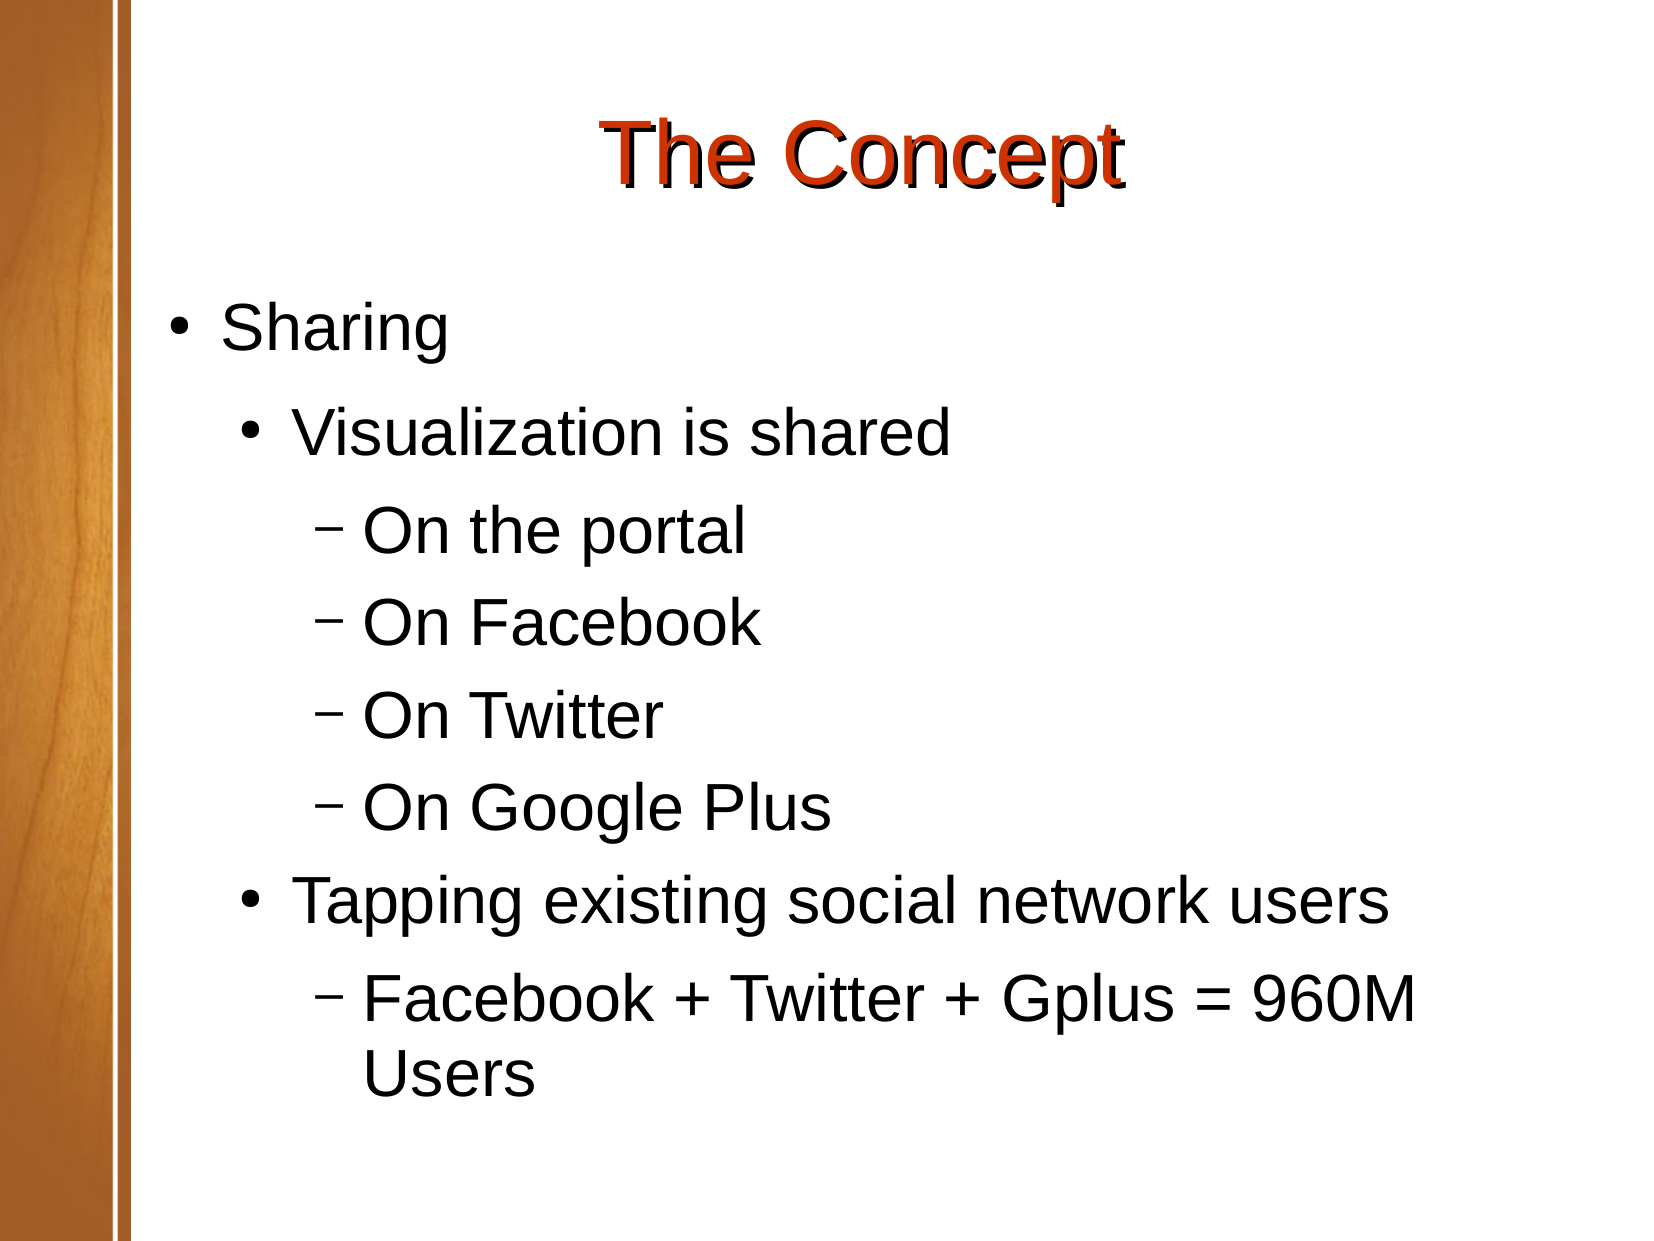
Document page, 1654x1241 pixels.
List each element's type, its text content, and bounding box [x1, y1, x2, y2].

list Sharing Visualization is shared On the portal On Facebook On Twitter On Google Plus Tapping existing social network users Facebook + Twitter + Gplus = 960M Users [150, 290, 1571, 1109]
title The Concept [150, 56, 1571, 250]
picture [0, 0, 131, 1241]
